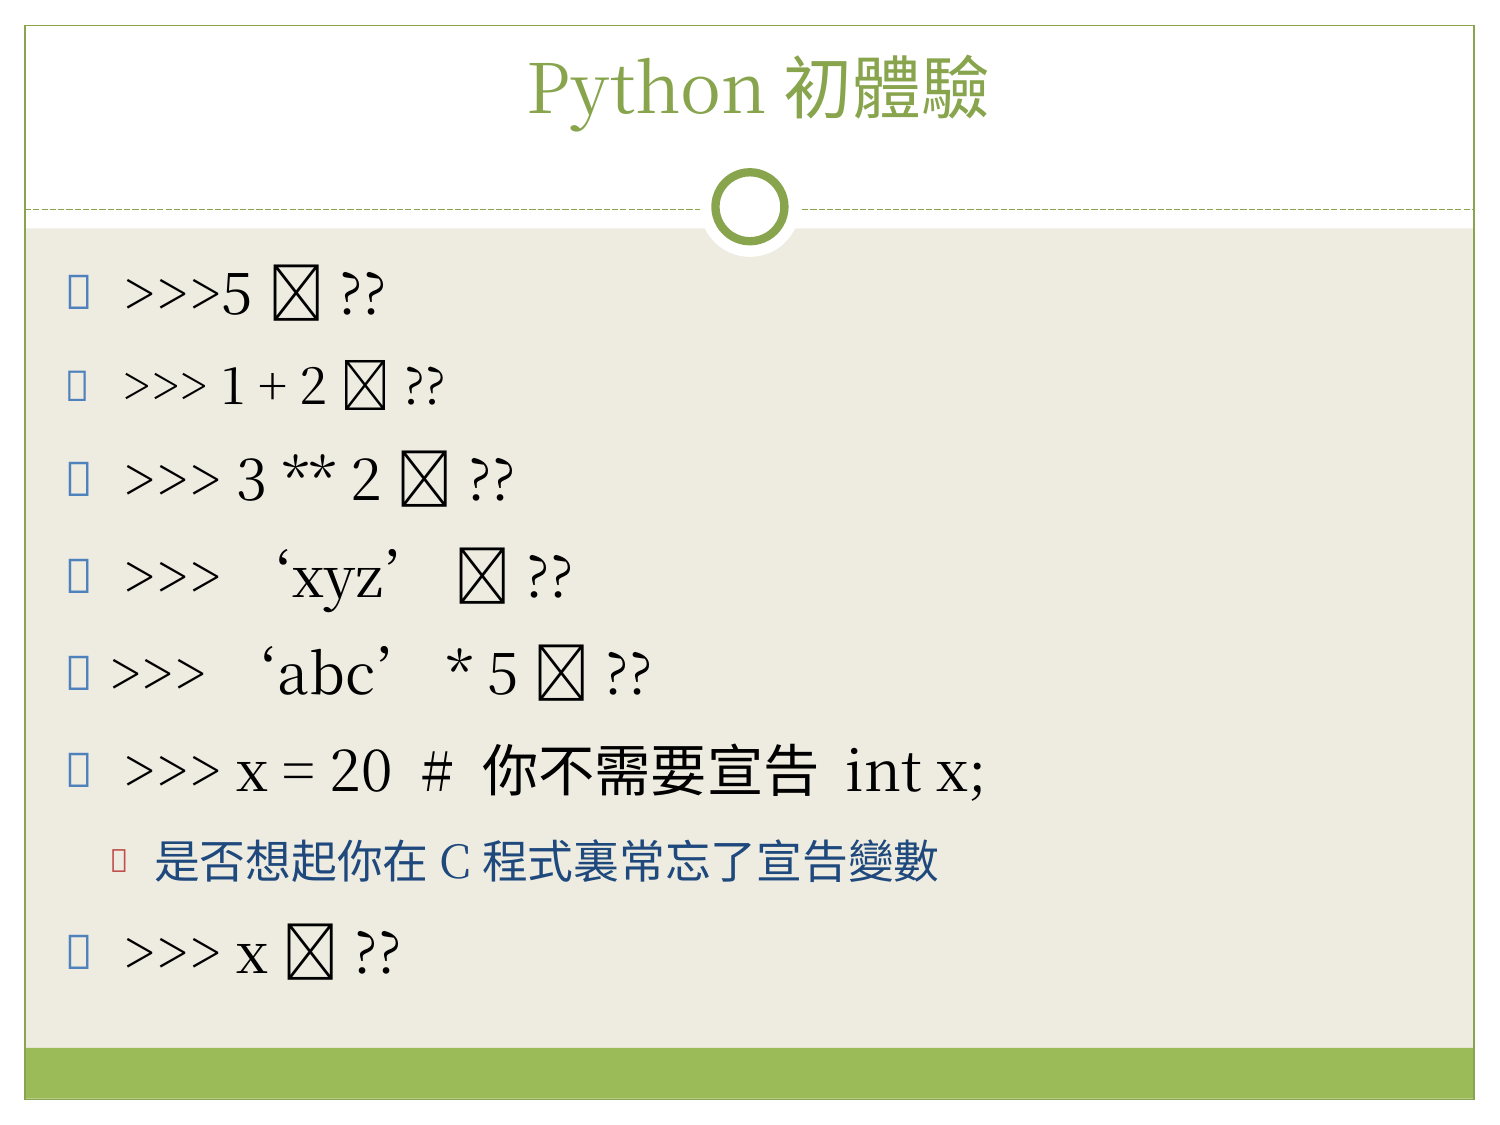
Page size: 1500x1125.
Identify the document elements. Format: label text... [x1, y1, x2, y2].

list >>>5  ?? >>> 1 + 2  ?? >>> 3 ** 2  ?? >>> ‘xyz’  ?? >>> ‘abc’ * 5  ?? >>> x = 20 # 你不需要宣告 int x; 是否想起你在C程式裏常忘了宣告變數 >>> x  ?? [49, 250, 1445, 1001]
title Python初體驗 [49, 37, 1450, 162]
